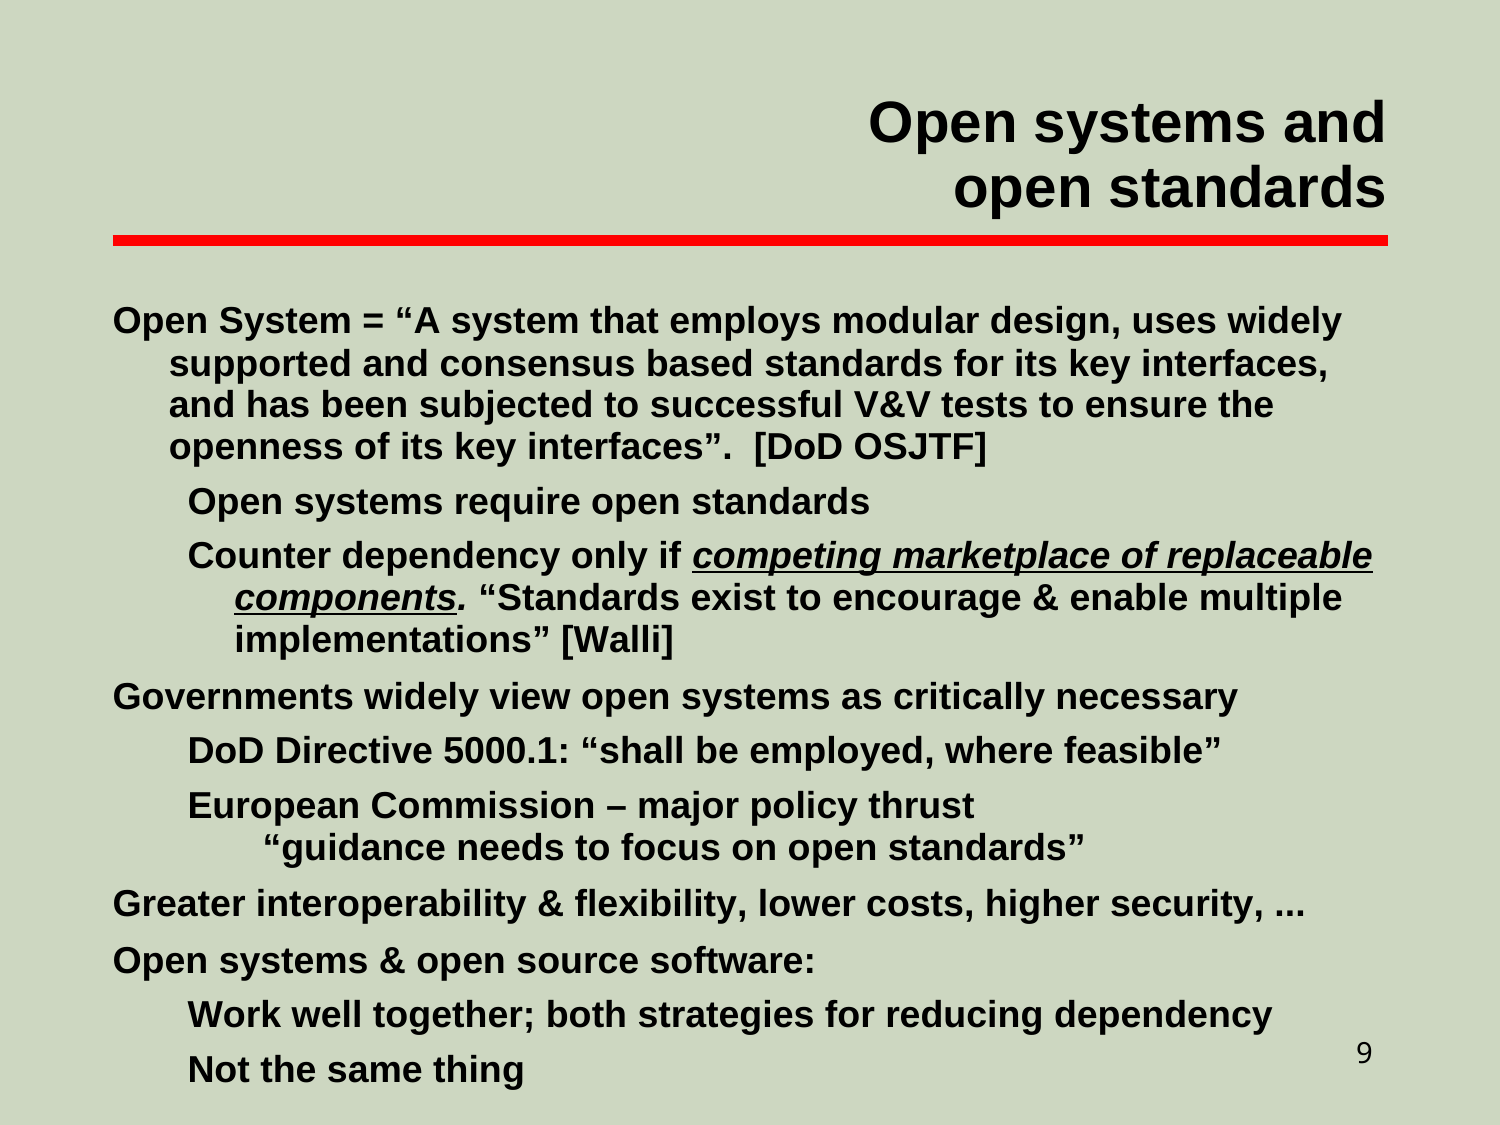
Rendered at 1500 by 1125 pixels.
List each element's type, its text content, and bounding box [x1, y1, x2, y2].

list Open System = “A system that employs modular design, uses widely supported and consensus based standards for its key interfaces, and has been subjected to successful V&V tests to ensure the openness of its key interfaces”. [DoD OSJTF] Open systems require open standards Counter dependency only if competing marketplace of replaceable components. “Standards exist to encourage & enable multiple implementations” [Walli] Governments widely view open systems as critically necessary DoD Directive 5000.1: “shall be employed, where feasible” European Commission – major policy thrust “guidance needs to focus on open standards” Greater interoperability & flexibility, lower costs, higher security, ... Open systems & open source software: Work well together; both strategies for reducing dependency Not the same thing [112, 299, 1388, 1111]
title Open systems and open standards [337, 85, 1388, 224]
